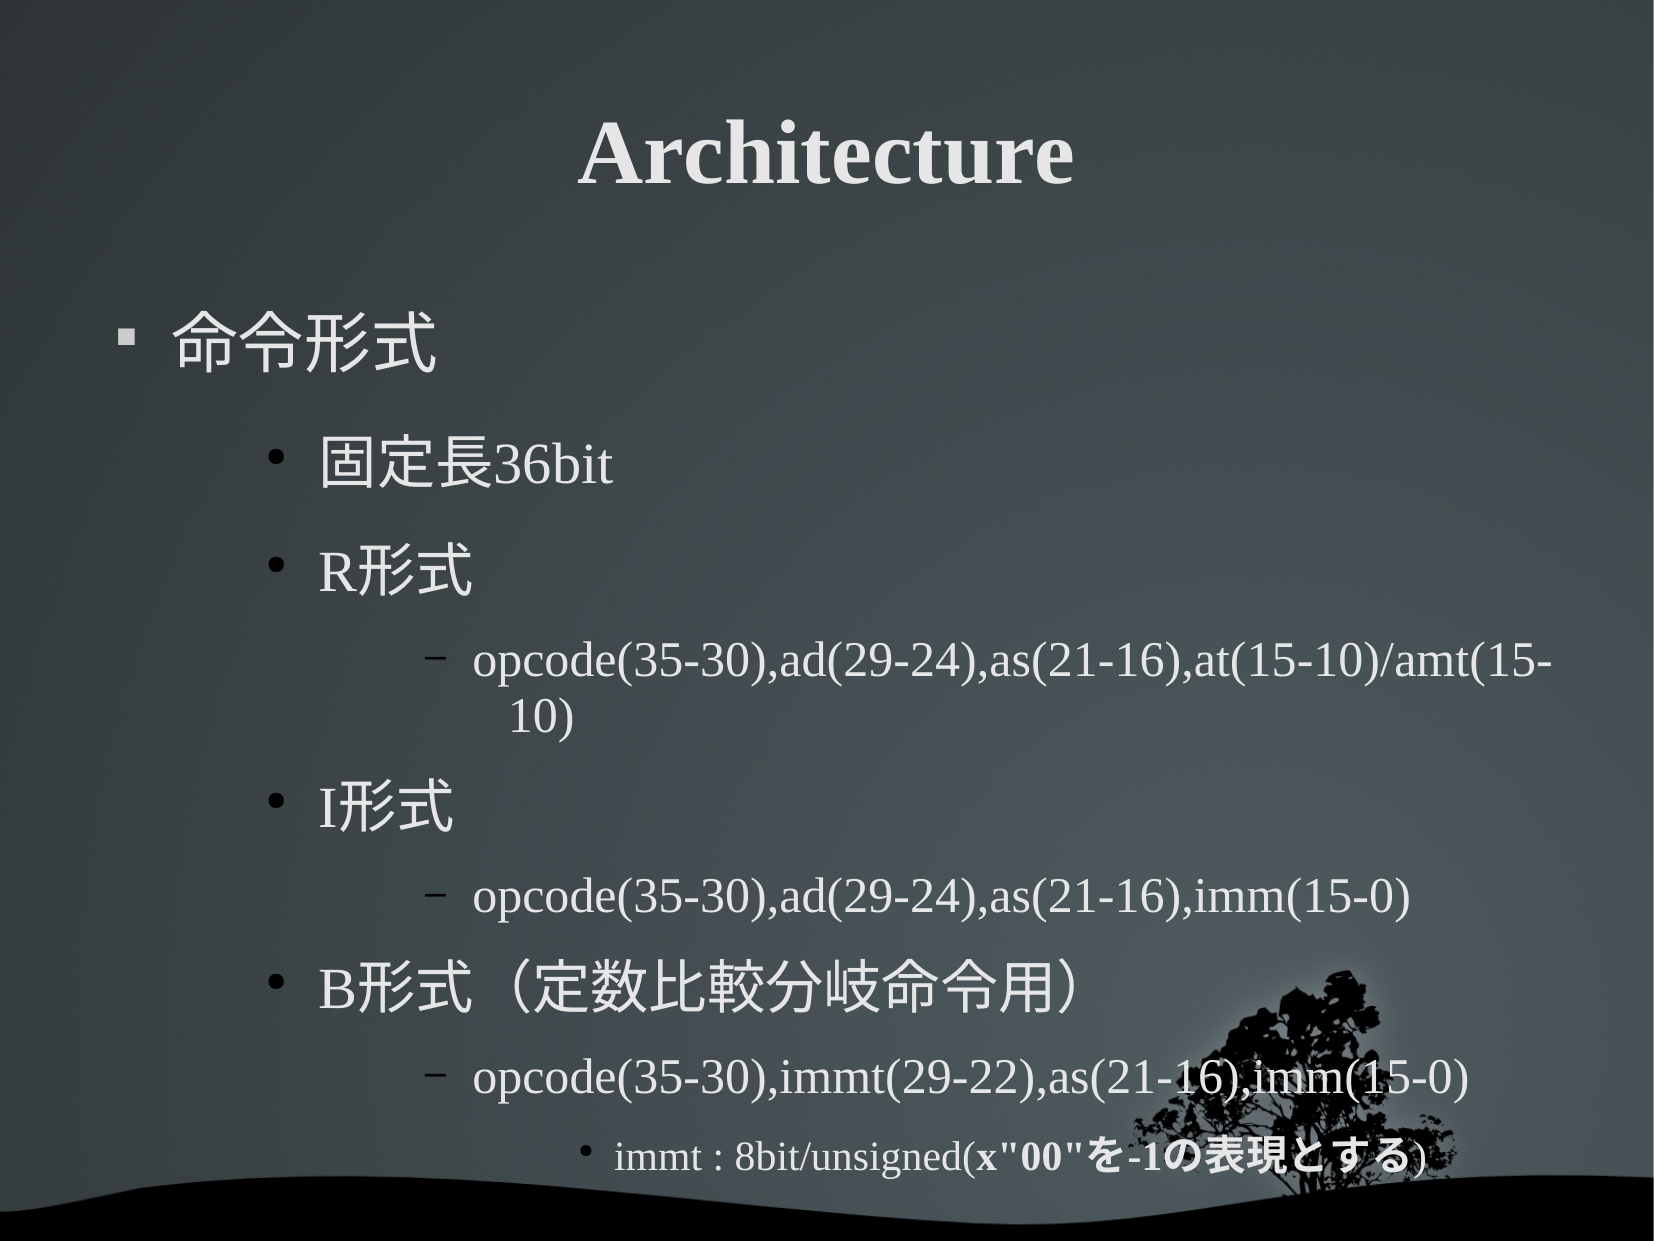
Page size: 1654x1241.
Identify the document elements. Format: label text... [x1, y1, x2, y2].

list 命令形式 固定長36bit R形式 opcode(35-30),ad(29-24),as(21-16),at(15-10)/amt(15-10) I形式 opcode(35-30),ad(29-24),as(21-16),imm(15-0) B形式（定数比較分岐命令用） opcode(35-30),immt(29-22),as(21-16),imm(15-0) immt : 8bit/unsigned(x"00"を-1の表現とする) [82, 290, 1571, 1164]
title Architecture [82, 49, 1571, 257]
picture [0, 0, 1654, 1241]
